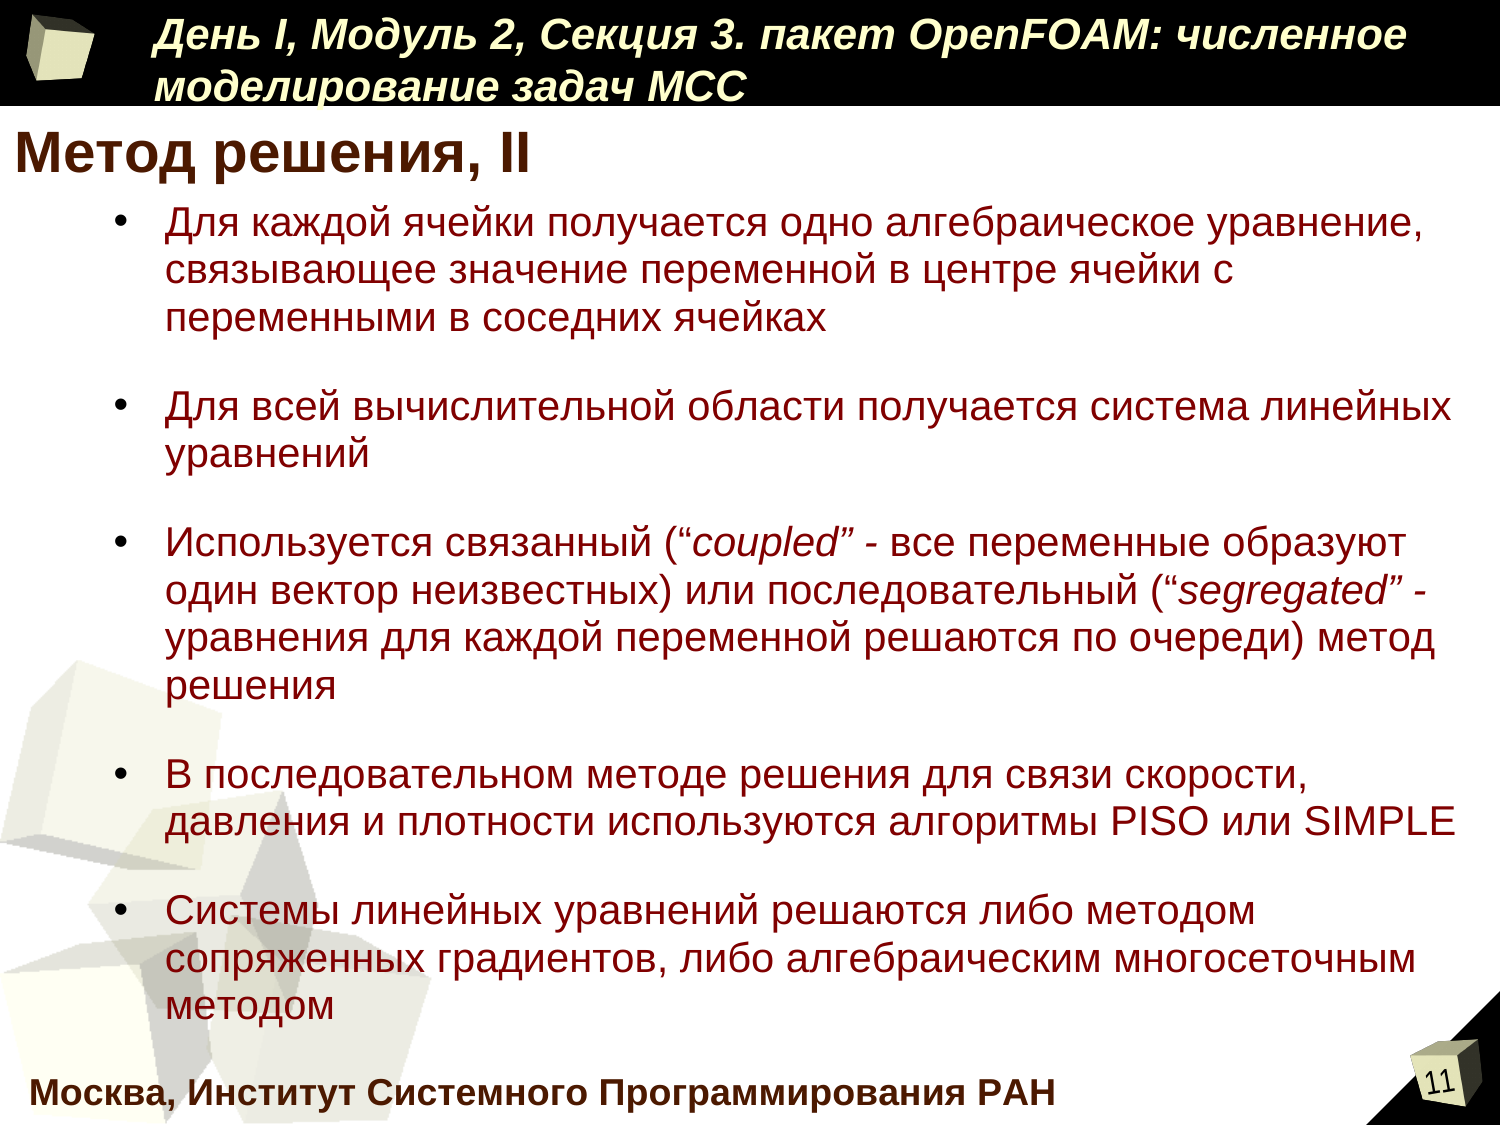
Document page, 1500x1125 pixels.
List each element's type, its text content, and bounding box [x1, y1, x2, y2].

picture [0, 659, 433, 1125]
list Для каждой ячейки получается одно алгебраическое уравнение, связывающее значение переменной в центре ячейки с переменными в соседних ячейках Для всей вычислительной области получается система линейных уравнений Используется связанный (“coupled” - все переменные образуют один вектор неизвестных) или последовательный (“segregated” - уравнения для каждой переменной решаются по очереди) метод решения В последовательном методе решения для связи скорости, давления и плотности используются алгоритмы PISO или SIMPLE Системы линейных уравнений решаются либо методом сопряженных градиентов, либо алгебраическим многосеточным методом [96, 198, 1478, 1030]
text_box Метод решения, II [0, 106, 1500, 192]
picture [423, 1088, 433, 1102]
